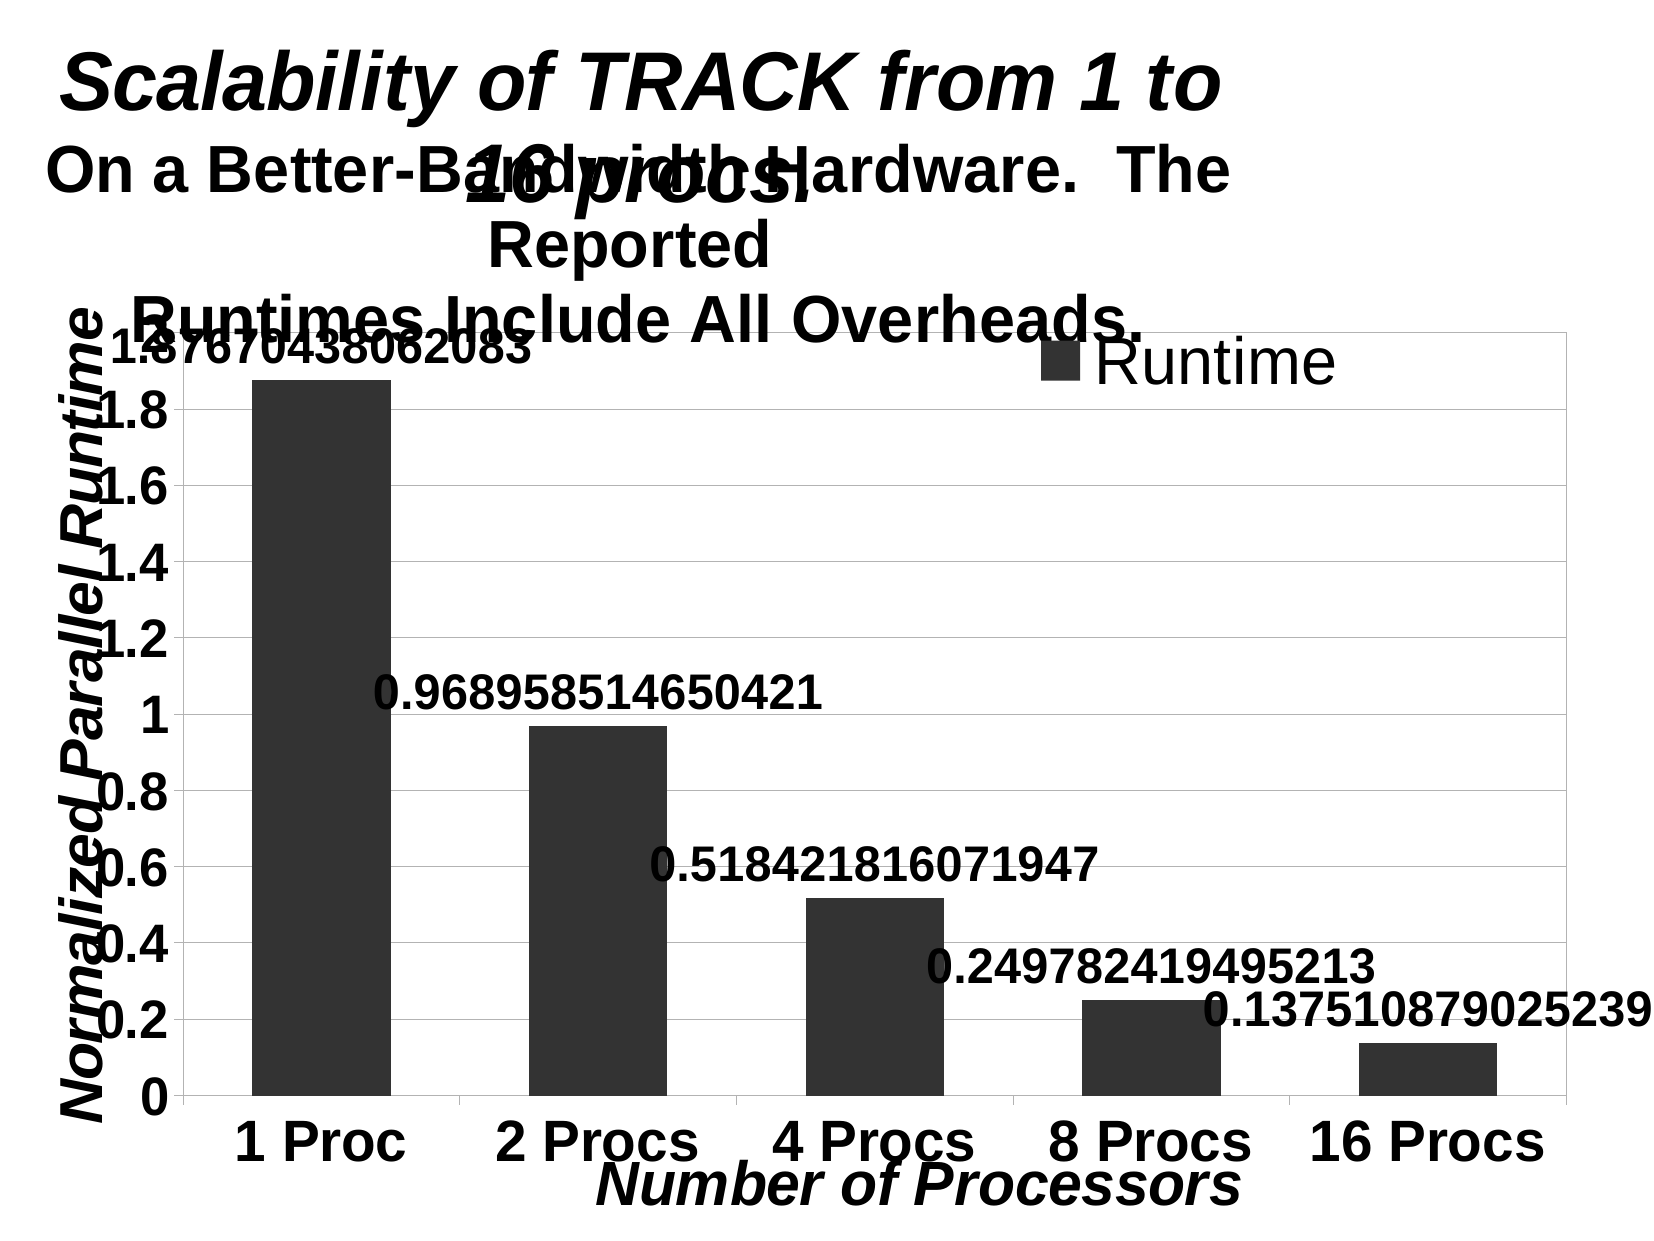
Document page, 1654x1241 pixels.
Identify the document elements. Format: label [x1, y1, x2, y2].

chart [0, 0, 1654, 1241]
